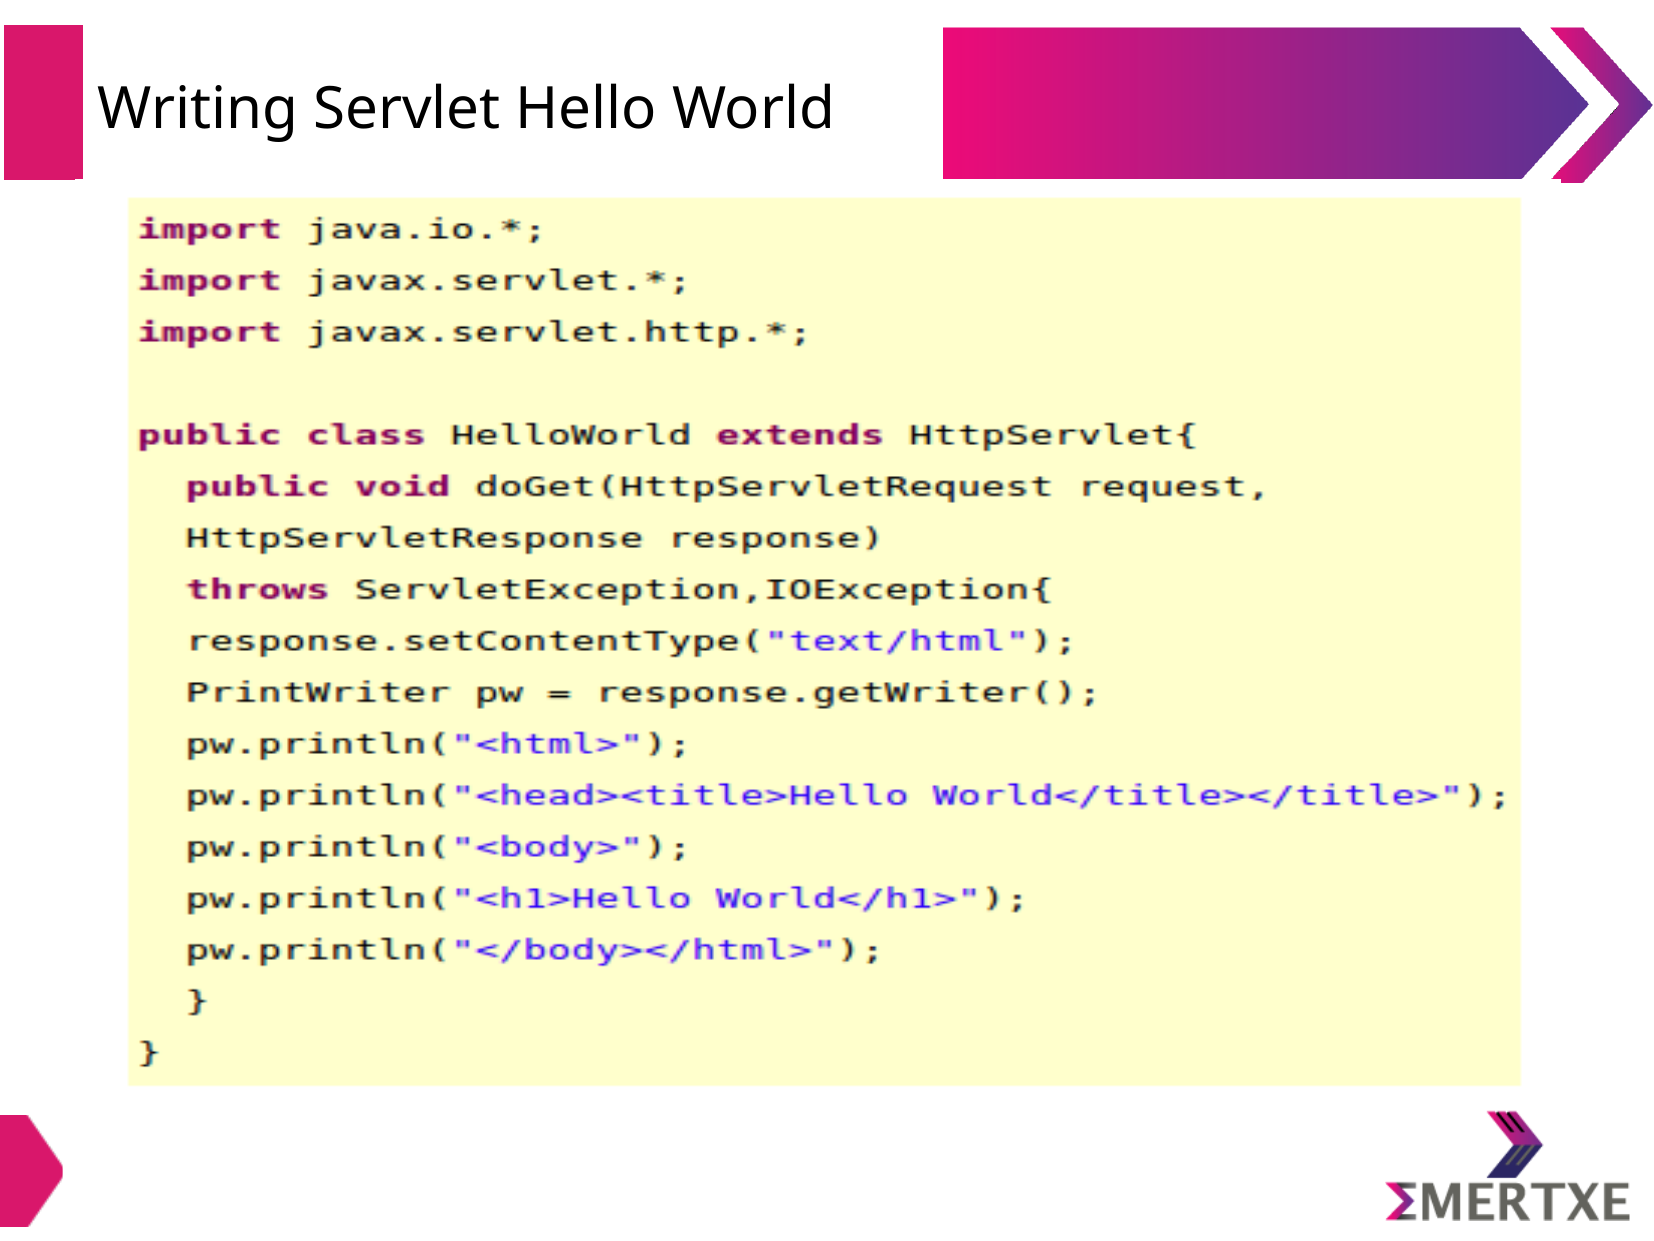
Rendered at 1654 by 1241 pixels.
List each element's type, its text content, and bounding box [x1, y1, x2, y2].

picture [1385, 1107, 1631, 1221]
title Writing Servlet Hello World [82, 2, 1571, 210]
picture [75, 179, 1561, 1096]
picture [1571, 27, 1653, 183]
